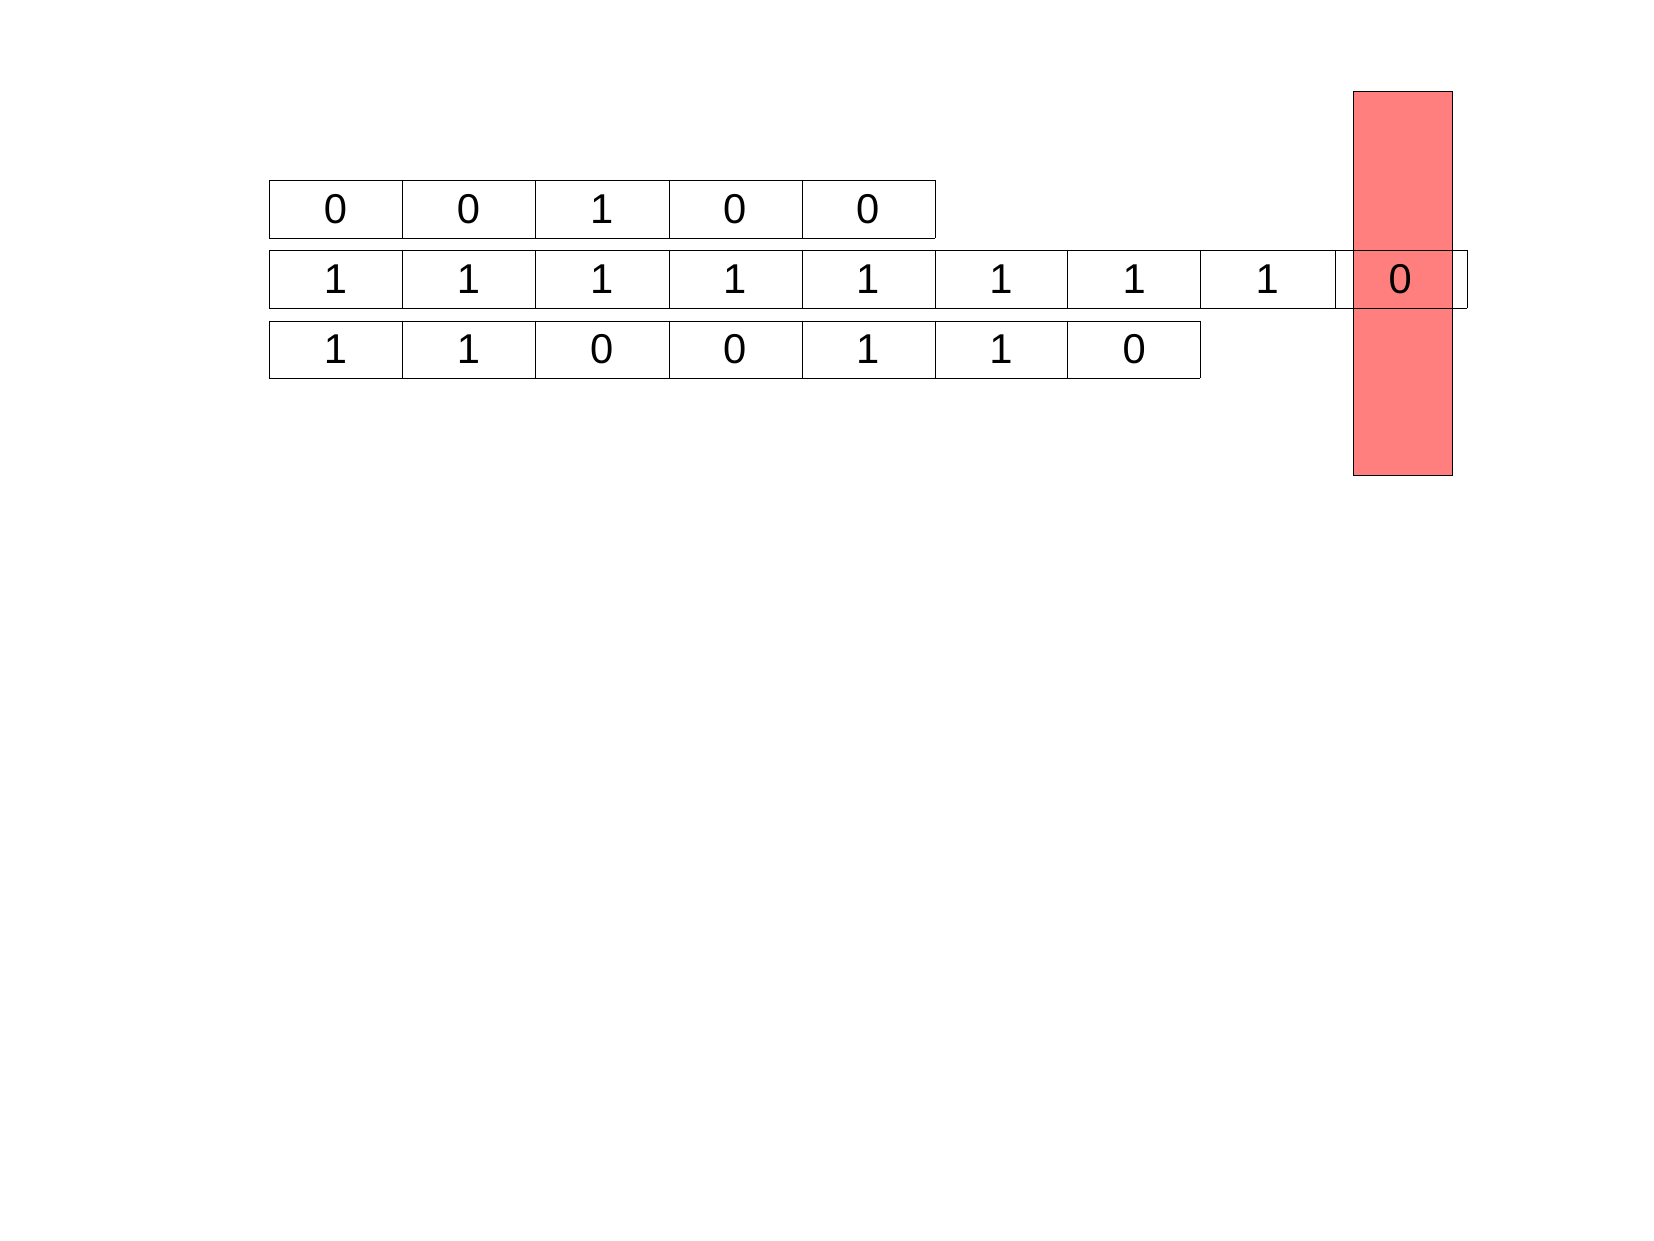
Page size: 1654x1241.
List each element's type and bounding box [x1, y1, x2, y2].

chart [268, 180, 1470, 557]
text_box [1353, 91, 1453, 180]
